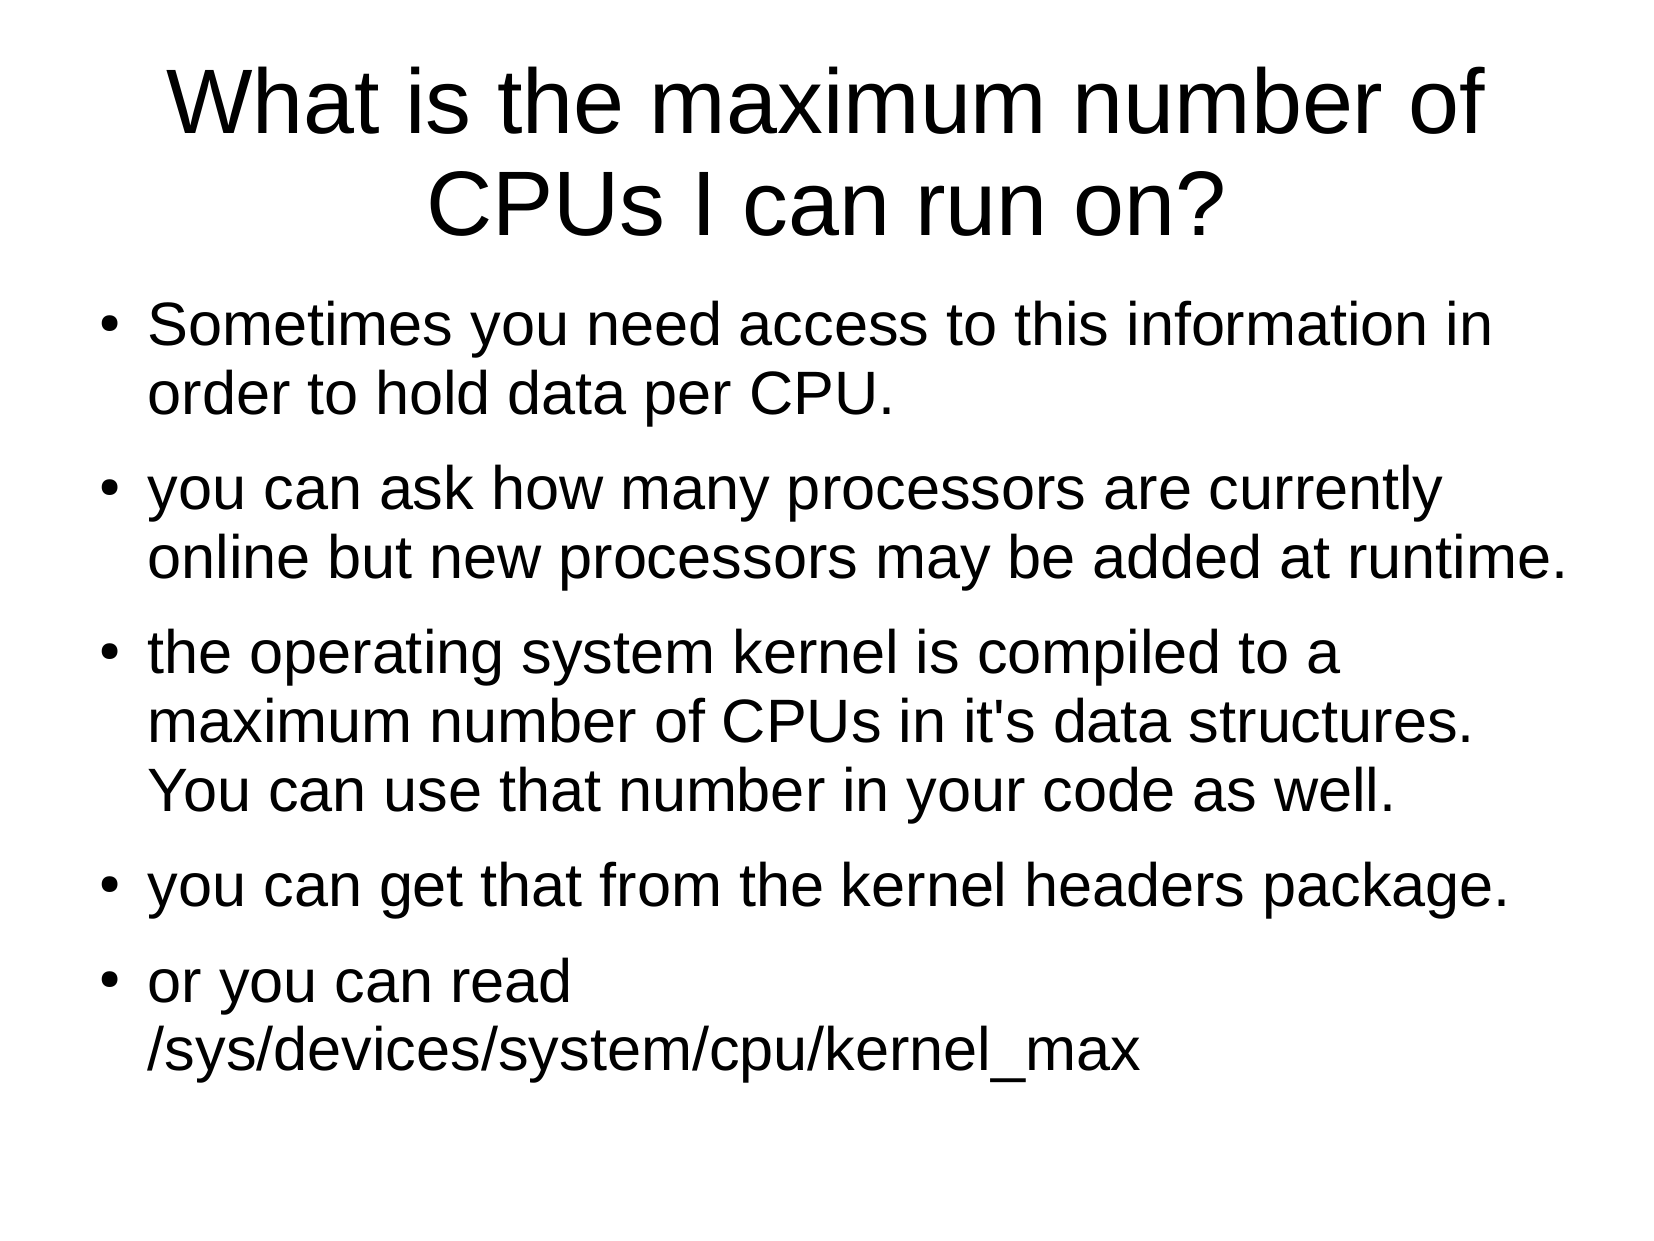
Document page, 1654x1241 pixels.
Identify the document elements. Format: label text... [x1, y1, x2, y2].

title What is the maximum number of CPUs I can run on? [82, 49, 1571, 257]
list Sometimes you need access to this information in order to hold data per CPU. you can ask how many processors are currently online but new processors may be added at runtime. the operating system kernel is compiled to a maximum number of CPUs in it's data structures. You can use that number in your code as well. you can get that from the kernel headers package. or you can read /sys/devices/system/cpu/kernel_max [82, 290, 1571, 1109]
